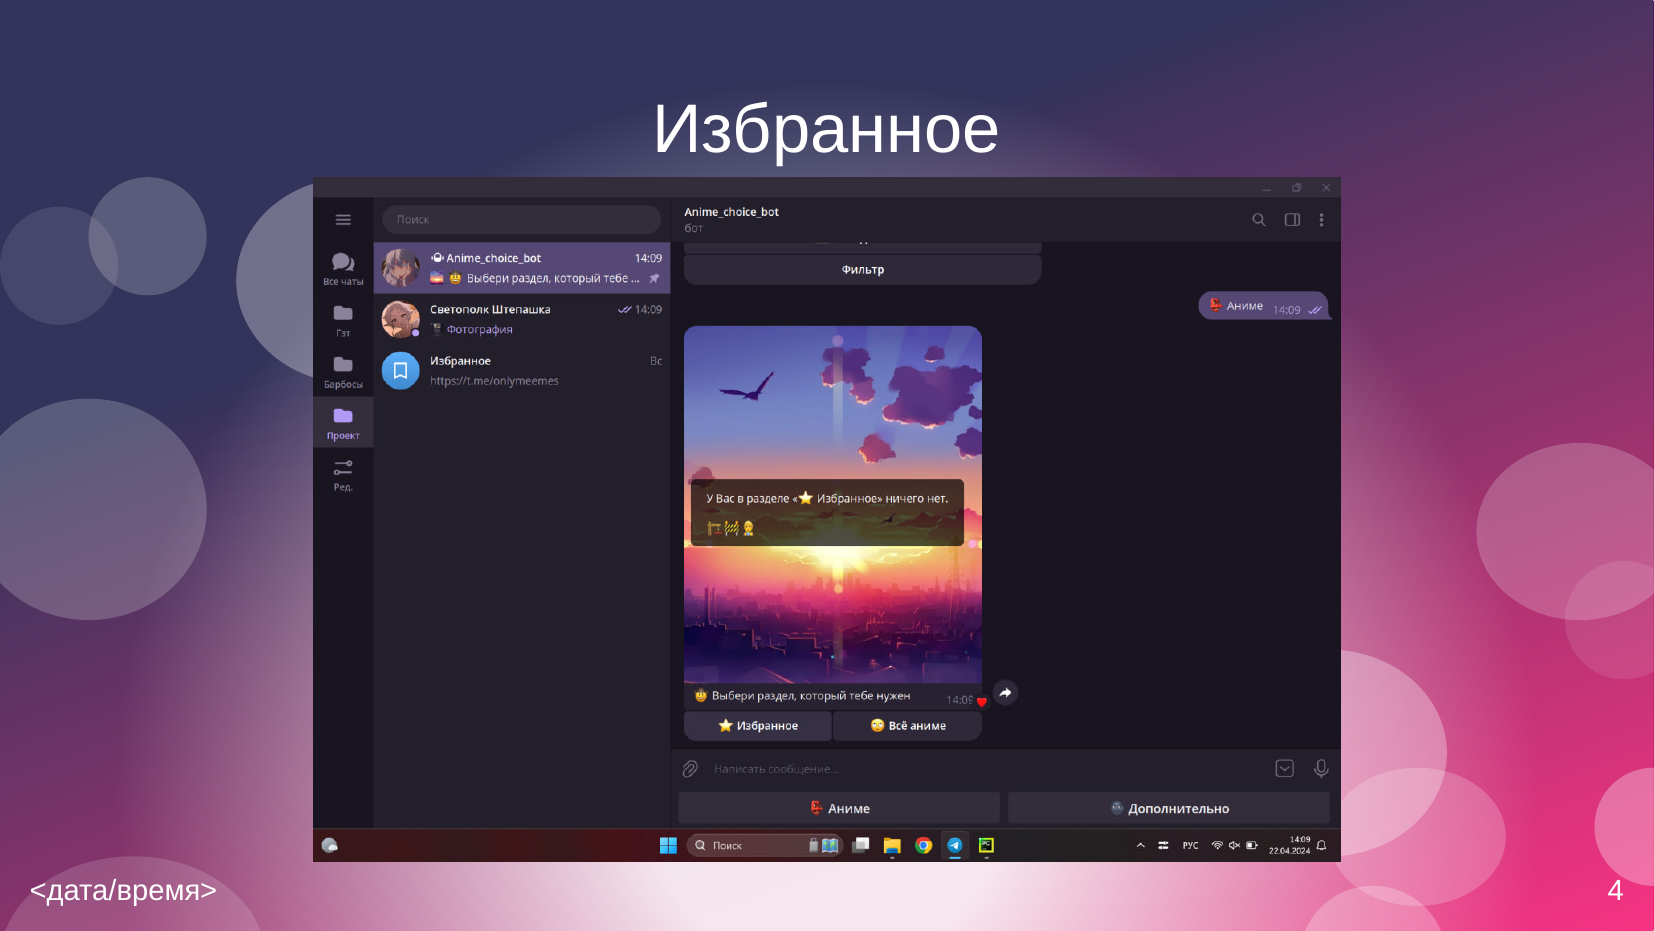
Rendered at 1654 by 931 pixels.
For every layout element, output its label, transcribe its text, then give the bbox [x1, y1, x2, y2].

title Избранное [88, 44, 1565, 207]
picture [313, 177, 1341, 862]
